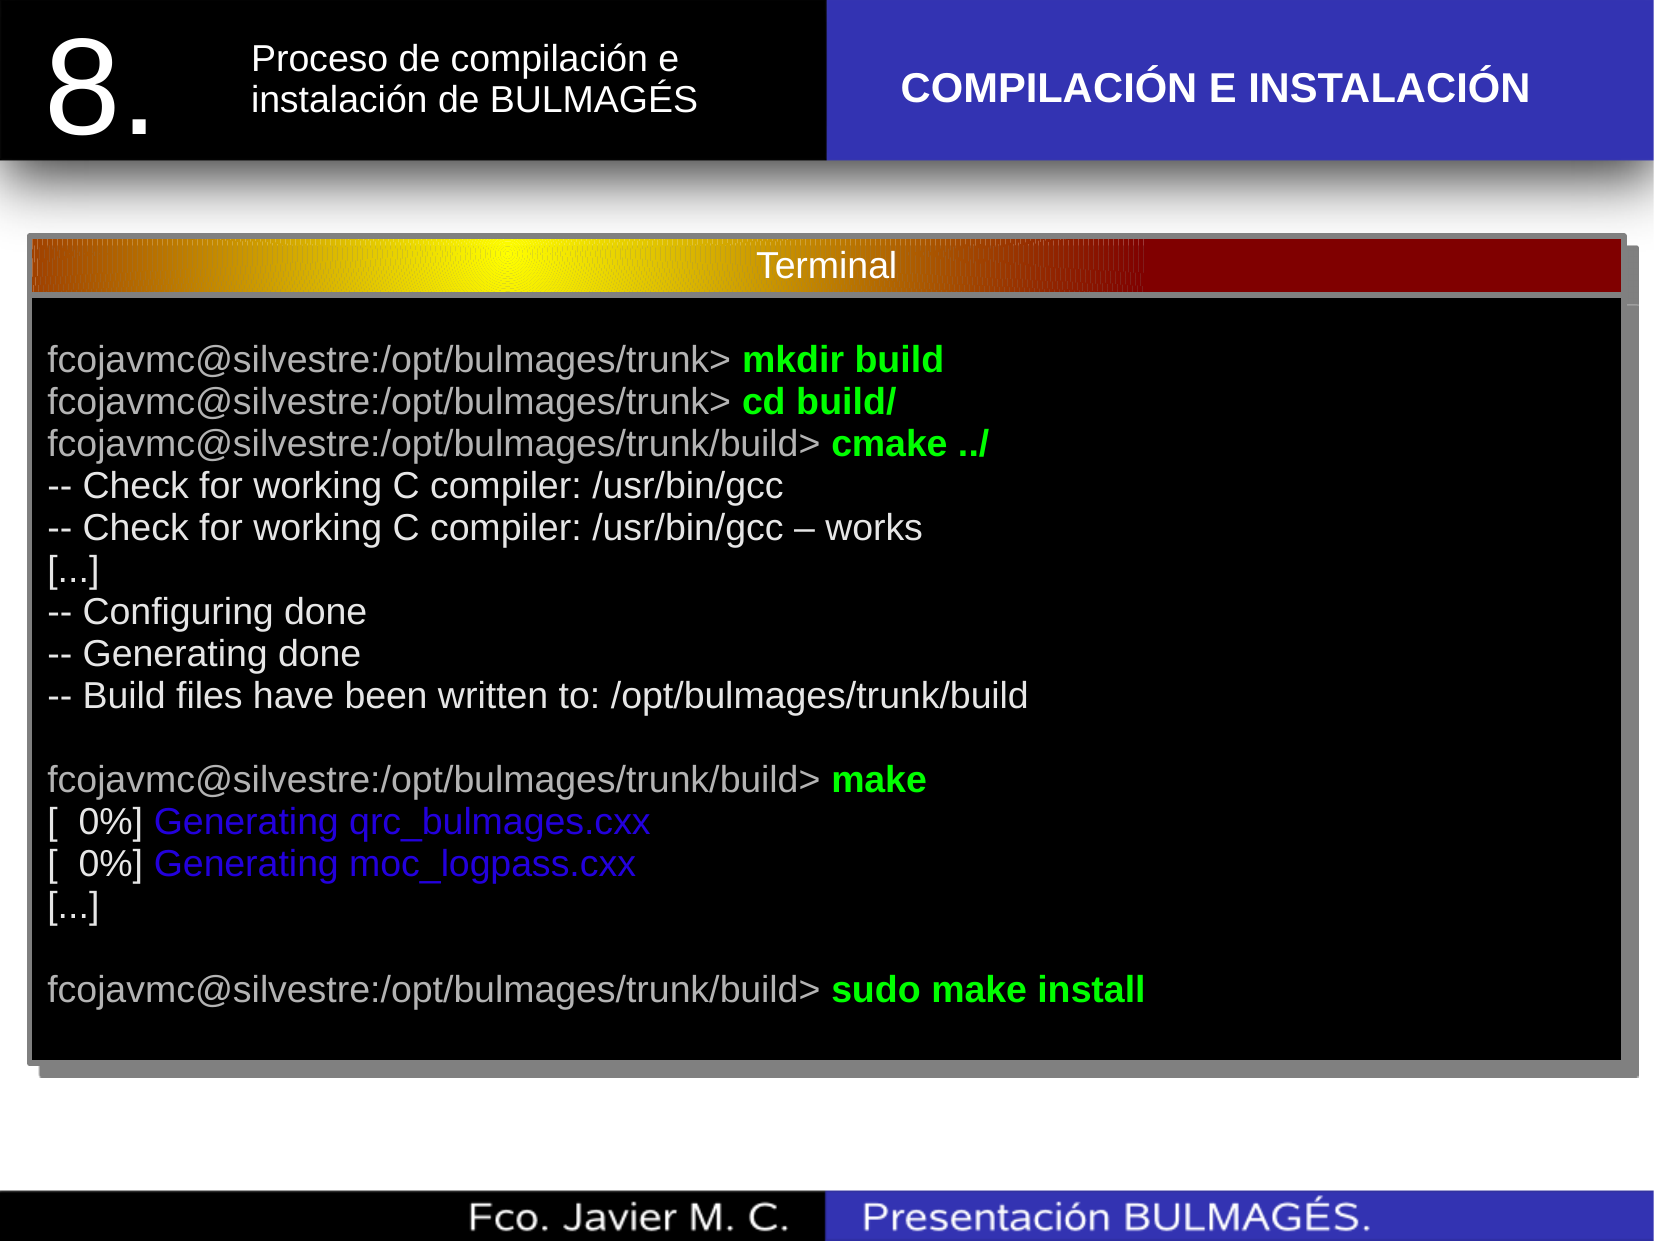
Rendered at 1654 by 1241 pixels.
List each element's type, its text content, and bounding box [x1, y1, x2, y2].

text_box fcojavmc@silvestre:/opt/bulmages/trunk> mkdir build fcojavmc@silvestre:/opt/bulmages/trunk> cd build/ fcojavmc@silvestre:/opt/bulmages/trunk/build> cmake ../ -- Check for working C compiler: /usr/bin/gcc -- Check for working C compiler: /usr/bin/gcc – works [...] -- Configuring done -- Generating done -- Build files have been written to: /opt/bulmages/trunk/build fcojavmc@silvestre:/opt/bulmages/trunk/build> make [ 0%] Generating qrc_bulmages.cxx [ 0%] Generating moc_logpass.cxx [...] fcojavmc@silvestre:/opt/bulmages/trunk/build> sudo make install [29, 295, 1625, 1063]
text_box Terminal [237, 236, 1625, 295]
picture [0, 0, 1654, 1241]
text_box Proceso de compilación e instalación de BULMAGÉS [236, 29, 798, 171]
text_box <número>. [29, 2, 237, 295]
text_box COMPILACIÓN E INSTALACIÓN [885, 56, 1595, 119]
